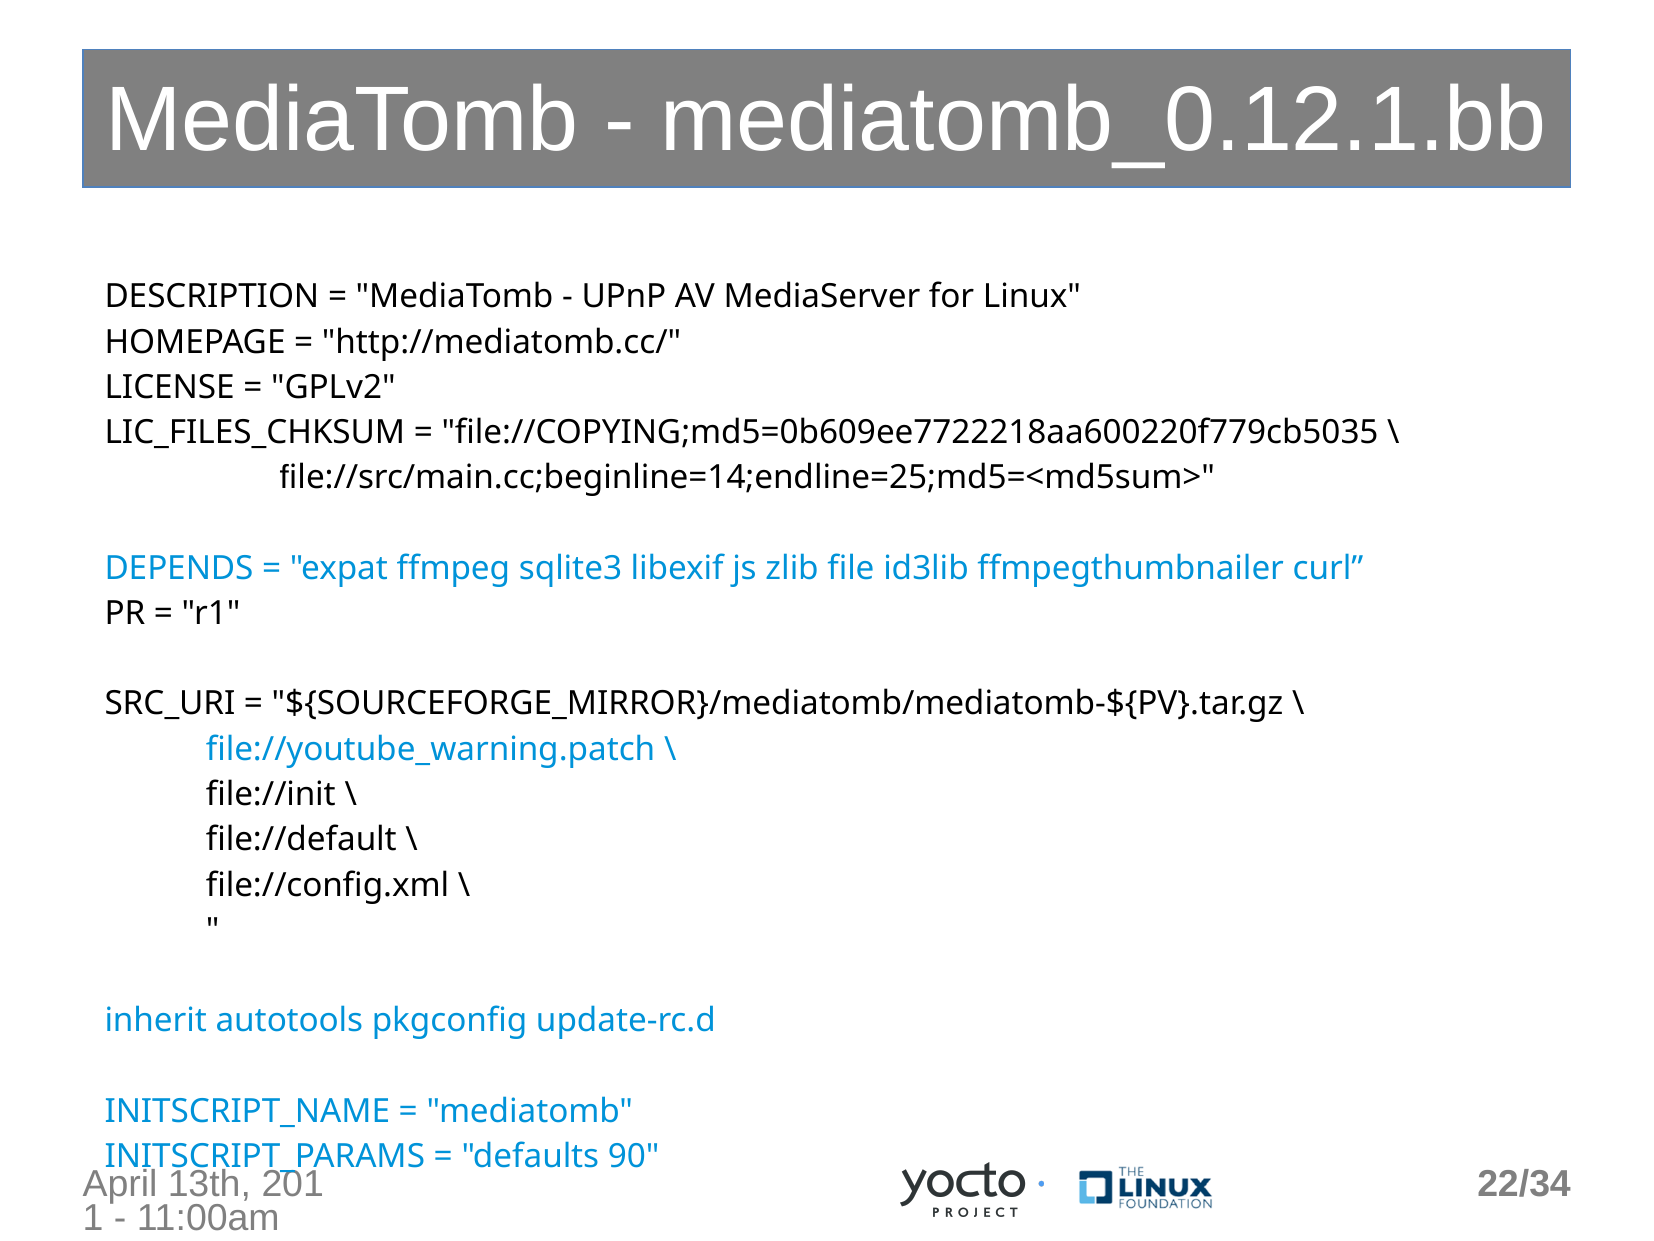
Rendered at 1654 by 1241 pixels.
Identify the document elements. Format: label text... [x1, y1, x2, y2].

picture [1075, 1162, 1215, 1211]
text_box DESCRIPTION = "MediaTomb - UPnP AV MediaServer for Linux" HOMEPAGE = "http://mediatomb.cc/" LICENSE = "GPLv2" LIC_FILES_CHKSUM = "file://COPYING;md5=0b609ee7722218aa600220f779cb5035 \ file://src/main.cc;beginline=14;endline=25;md5=<md5sum>" DEPENDS = "expat ffmpeg sqlite3 libexif js zlib file id3lib ffmpegthumbnailer curl” PR = "r1" SRC_URI = "${SOURCEFORGE_MIRROR}/mediatomb/mediatomb-${PV}.tar.gz \ file://youtube_warning.patch \ file://init \ file://default \ file://config.xml \ " inherit autotools pkgconfig update-rc.d INITSCRIPT_NAME = "mediatomb" INITSCRIPT_PARAMS = "defaults 90" [89, 265, 1573, 1162]
title MediaTomb - mediatomb_0.12.1.bb [82, 49, 1571, 188]
picture [900, 1162, 1044, 1217]
